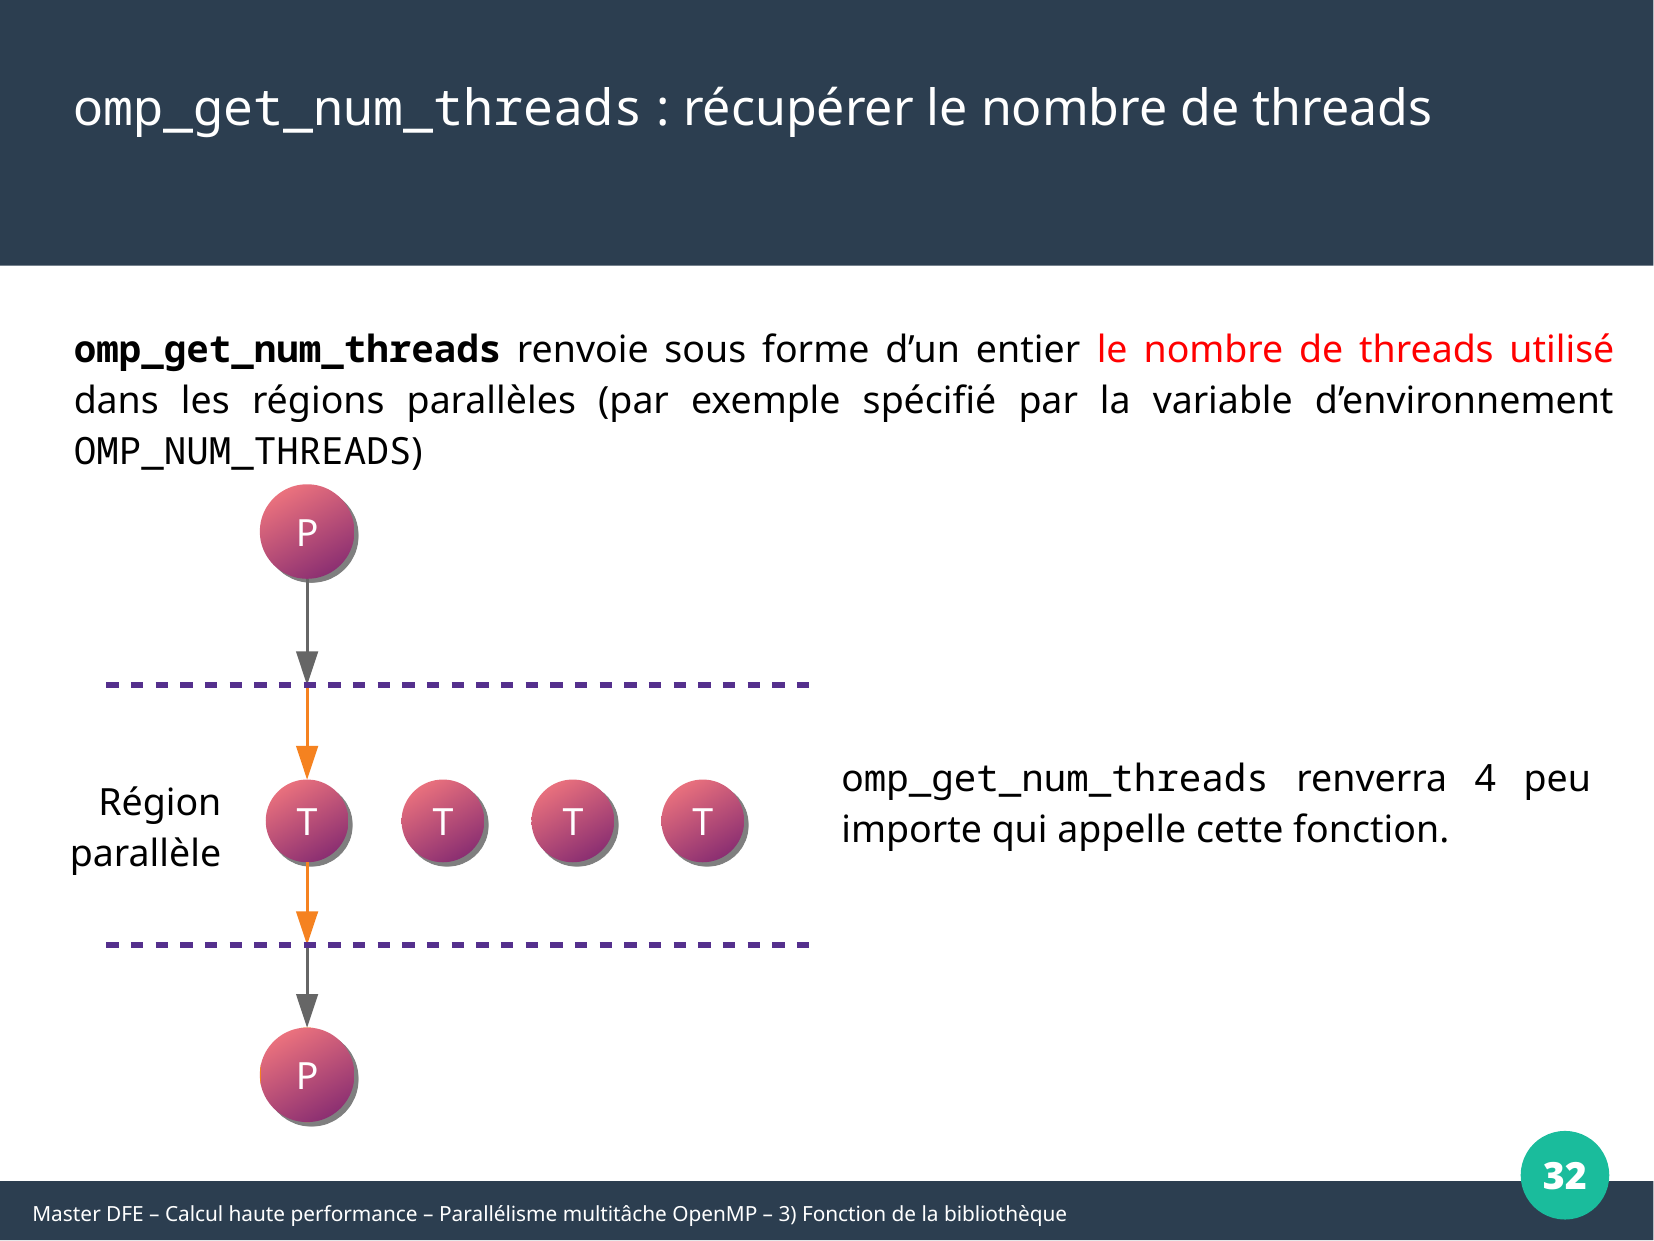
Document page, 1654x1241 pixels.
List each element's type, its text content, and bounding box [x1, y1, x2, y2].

text_box T [401, 779, 485, 863]
text_box Région parallèle [23, 767, 237, 885]
text_box T [531, 779, 615, 863]
text_box T [265, 779, 349, 863]
text_box Master DFE – Calcul haute performance – Parallélisme multitâche OpenMP – 3) Fonction de la bibliothèque [17, 1191, 1436, 1235]
text_box omp_get_num_threads renverra 4 peu importe qui appelle cette fonction. [826, 744, 1607, 861]
text_box omp_get_num_threads : récupérer le nombre de threads [59, 64, 1654, 283]
text_box P [259, 484, 355, 579]
text_box omp_get_num_threads renvoie sous forme d’un entier le nombre de threads utilisé dans les régions parallèles (par exemple spécifié par la variable d’environnement OMP_NUM_THREADS) [59, 314, 1630, 533]
text_box T [661, 779, 745, 863]
text_box P [259, 1027, 355, 1123]
